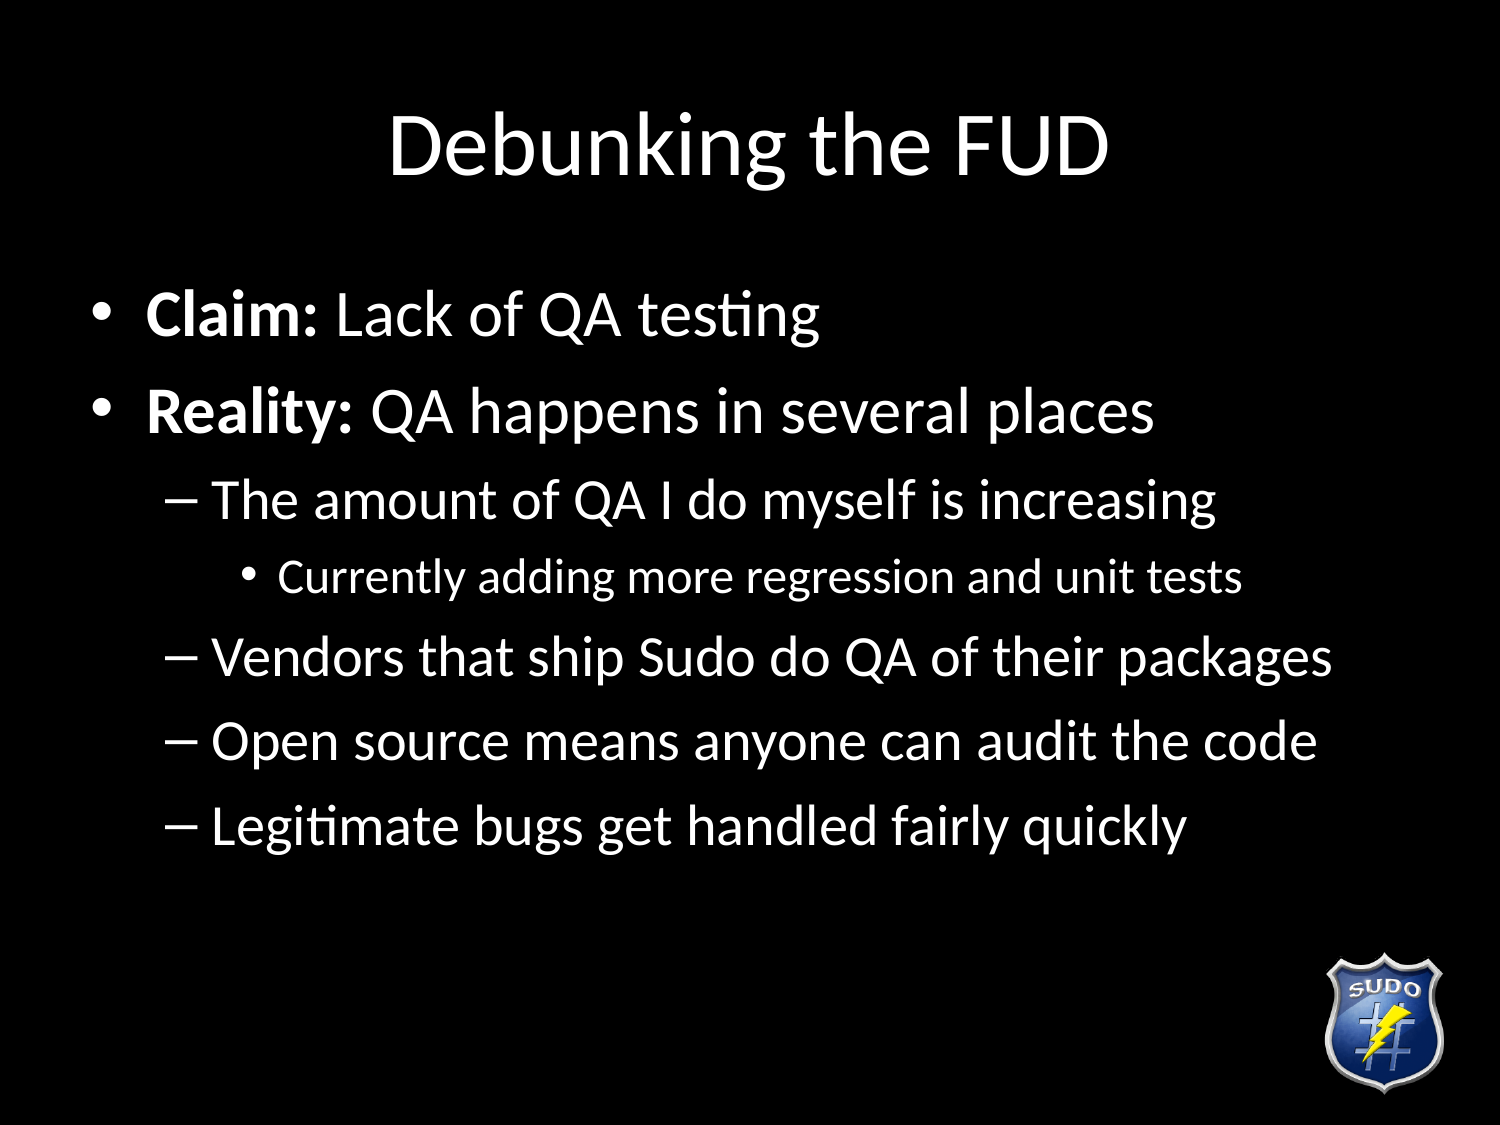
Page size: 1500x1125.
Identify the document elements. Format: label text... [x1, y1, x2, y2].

list Claim: Lack of QA testing Reality: QA happens in several places The amount of QA I do myself is increasing Currently adding more regression and unit tests Vendors that ship Sudo do QA of their packages Open source means anyone can audit the code Legitimate bugs get handled fairly quickly [75, 262, 1426, 1005]
title Debunking the FUD [75, 45, 1426, 233]
picture [1315, 949, 1453, 1103]
